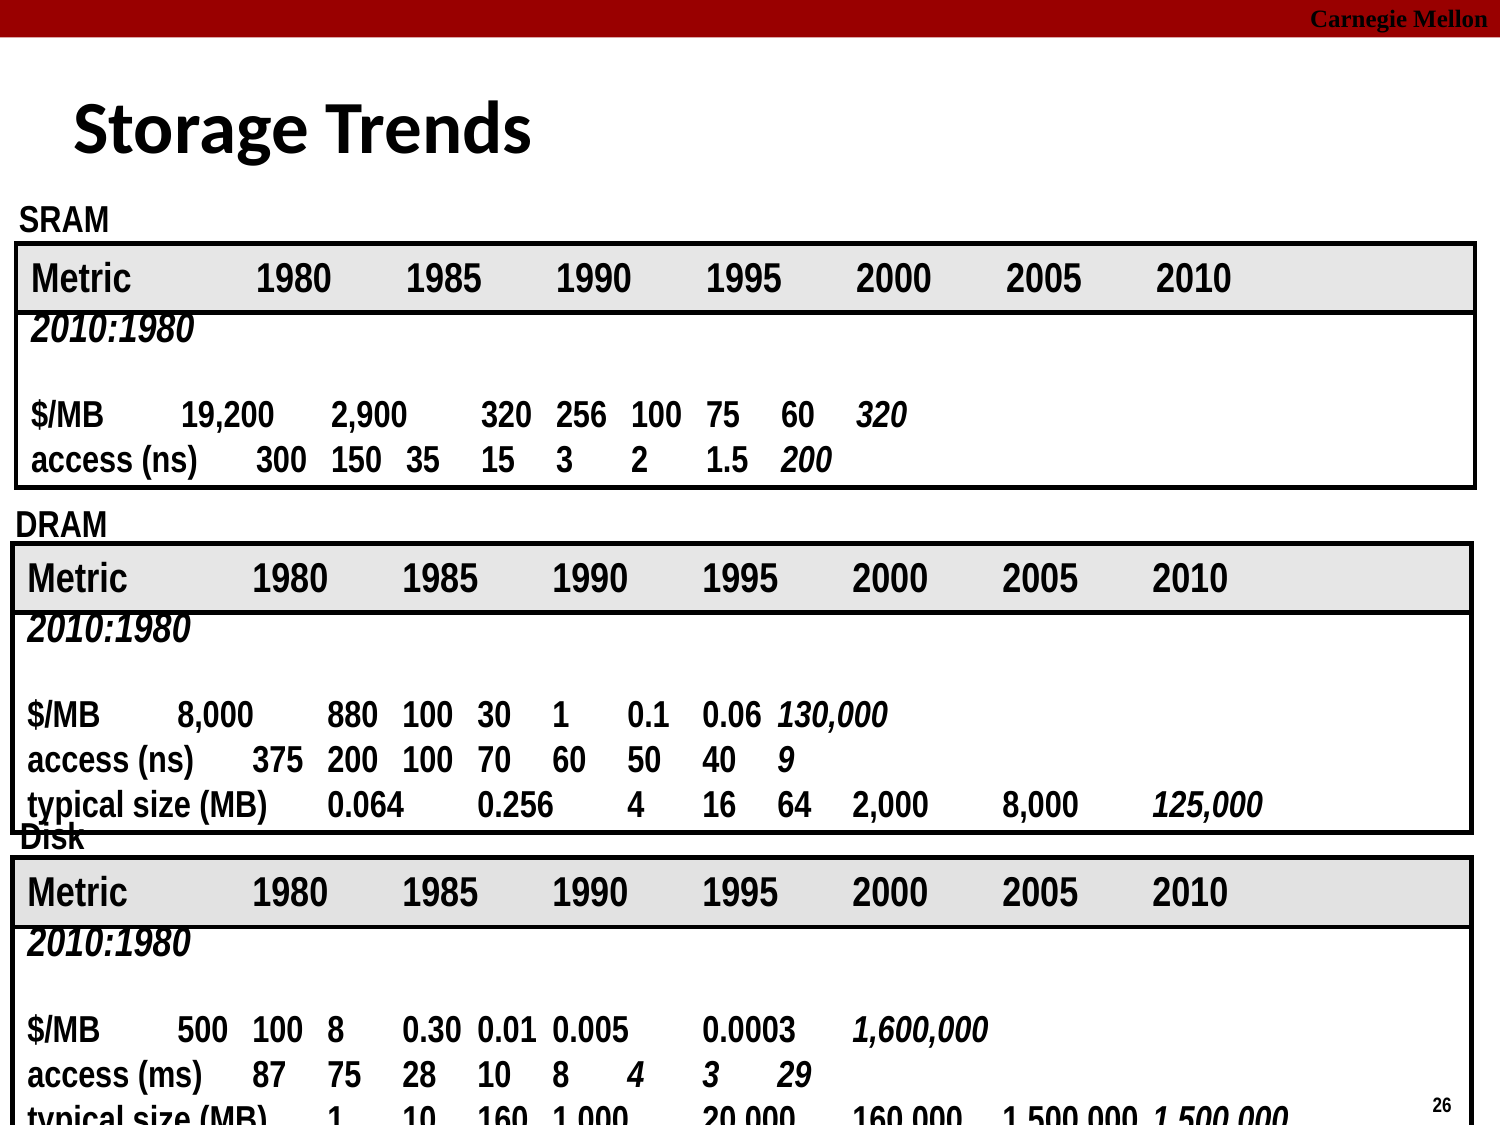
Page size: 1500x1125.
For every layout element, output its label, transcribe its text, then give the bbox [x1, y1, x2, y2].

text_box Metric 1980 1985 1990 1995 2000 2005 2010 2010:1980 $/MB 19,200 2,900 320 256 100 75 60 320 access (ns) 300 150 35 15 3 2 1.5 200 [16, 243, 1475, 488]
text_box Disk [5, 804, 100, 864]
title Storage Trends [58, 71, 1304, 197]
text_box DRAM [0, 493, 123, 553]
text_box SRAM [4, 187, 125, 248]
text_box Metric 1980 1985 1990 1995 2000 2005 2010 2010:1980 $/MB 500 100 8 0.30 0.01 0.005 0.0003 1,600,000 access (ms) 87 75 28 10 8 4 3 29 typical size (MB) 1 10 160 1,000 20,000 160,000 1,500,000 1,500,000 [12, 857, 1472, 1125]
text_box Metric 1980 1985 1990 1995 2000 2005 2010 2010:1980 $/MB 8,000 880 100 30 1 0.1 0.06 130,000 access (ns) 375 200 100 70 60 50 40 9 typical size (MB) 0.064 0.256 4 16 64 2,000 8,000 125,000 [12, 543, 1472, 833]
